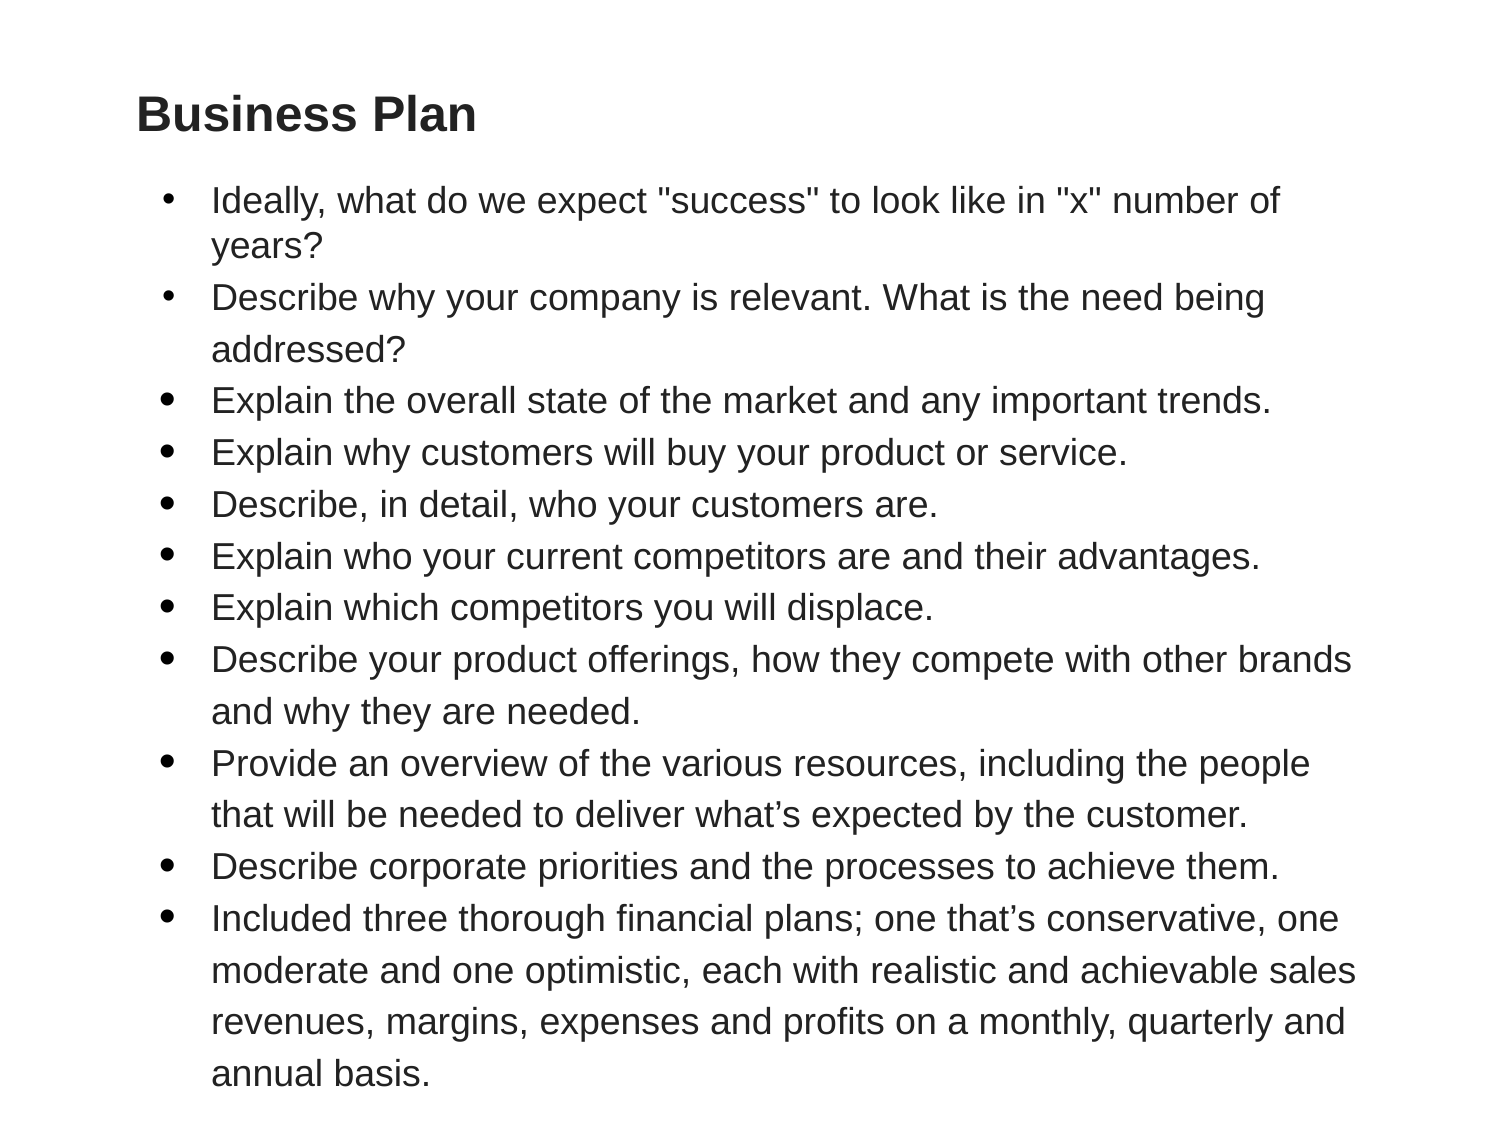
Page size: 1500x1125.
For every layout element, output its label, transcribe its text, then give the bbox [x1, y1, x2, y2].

text_box Business Plan Ideally, what do we expect "success" to look like in "x" number of years? Describe why your company is relevant. What is the need being addressed? Explain the overall state of the market and any important trends. Explain why customers will buy your product or service. Describe, in detail, who your customers are. Explain who your current competitors are and their advantages. Explain which competitors you will displace. Describe your product offerings, how they compete with other brands and why they are needed. Provide an overview of the various resources, including the people that will be needed to deliver what’s expected by the customer. Describe corporate priorities and the processes to achieve them. Included three thorough financial plans; one that’s conservative, one moderate and one optimistic, each with realistic and achievable sales revenues, margins, expenses and profits on a monthly, quarterly and annual basis. [121, 66, 1379, 1059]
